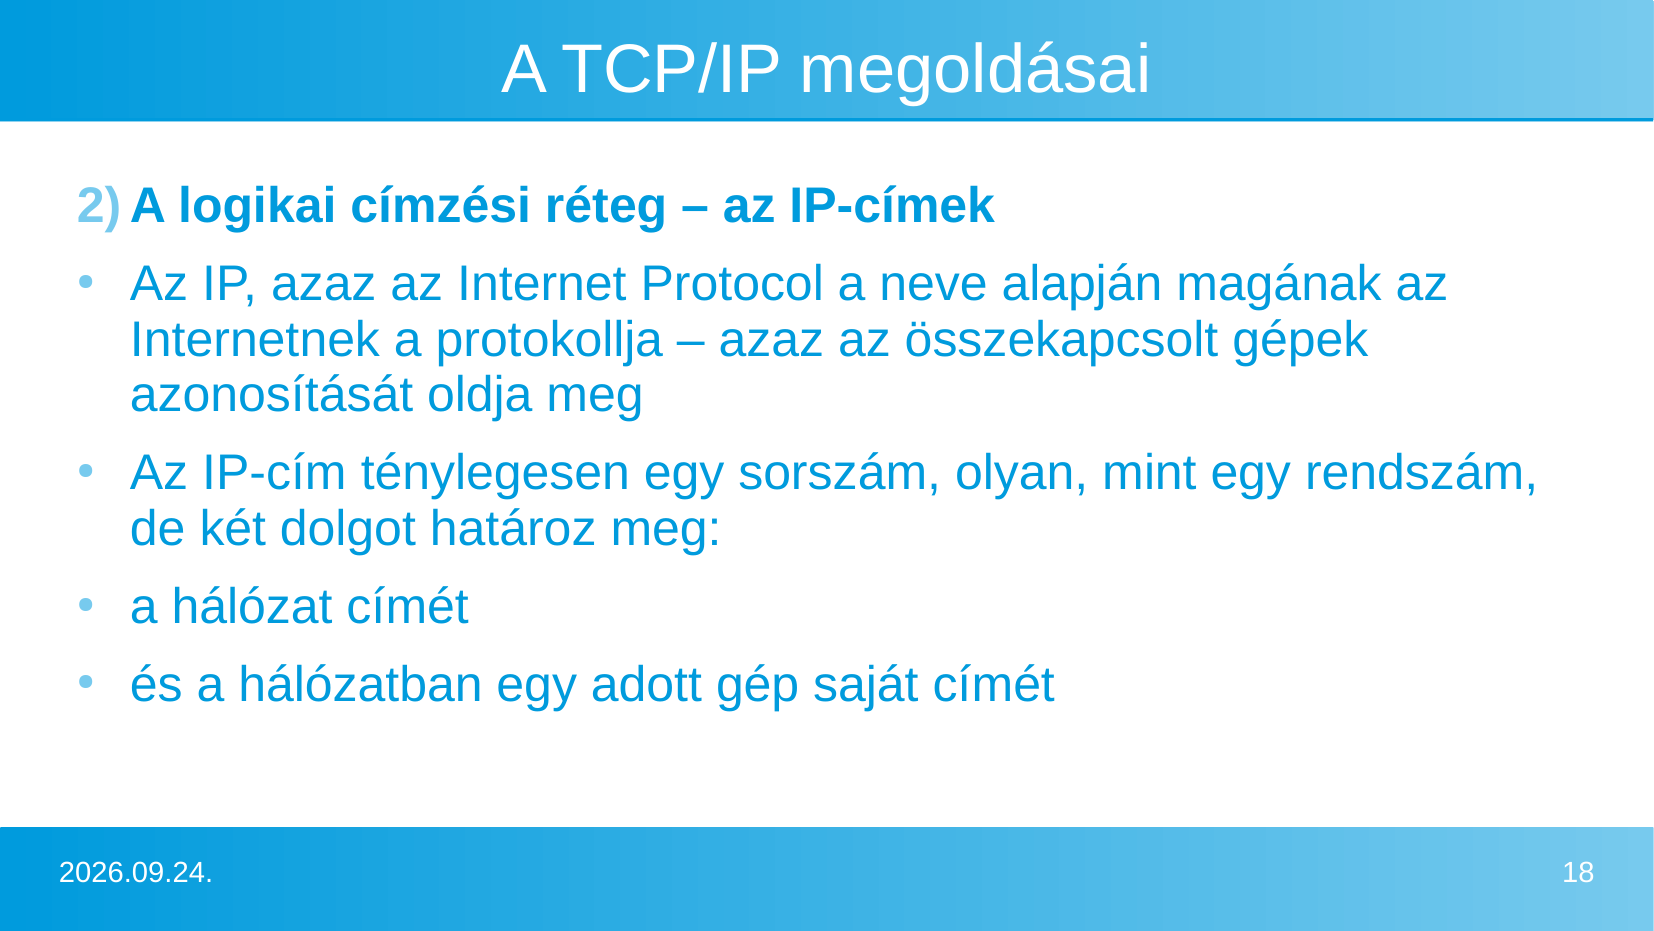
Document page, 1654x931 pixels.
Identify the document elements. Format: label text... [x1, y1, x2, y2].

list A logikai címzési réteg – az IP-címek Az IP, azaz az Internet Protocol a neve alapján magának az Internetnek a protokollja – azaz az összekapcsolt gépek azonosítását oldja meg Az IP-cím ténylegesen egy sorszám, olyan, mint egy rendszám, de két dolgot határoz meg: a hálózat címét és a hálózatban egy adott gép saját címét [59, 177, 1595, 768]
title A TCP/IP megoldásai [59, 29, 1595, 108]
